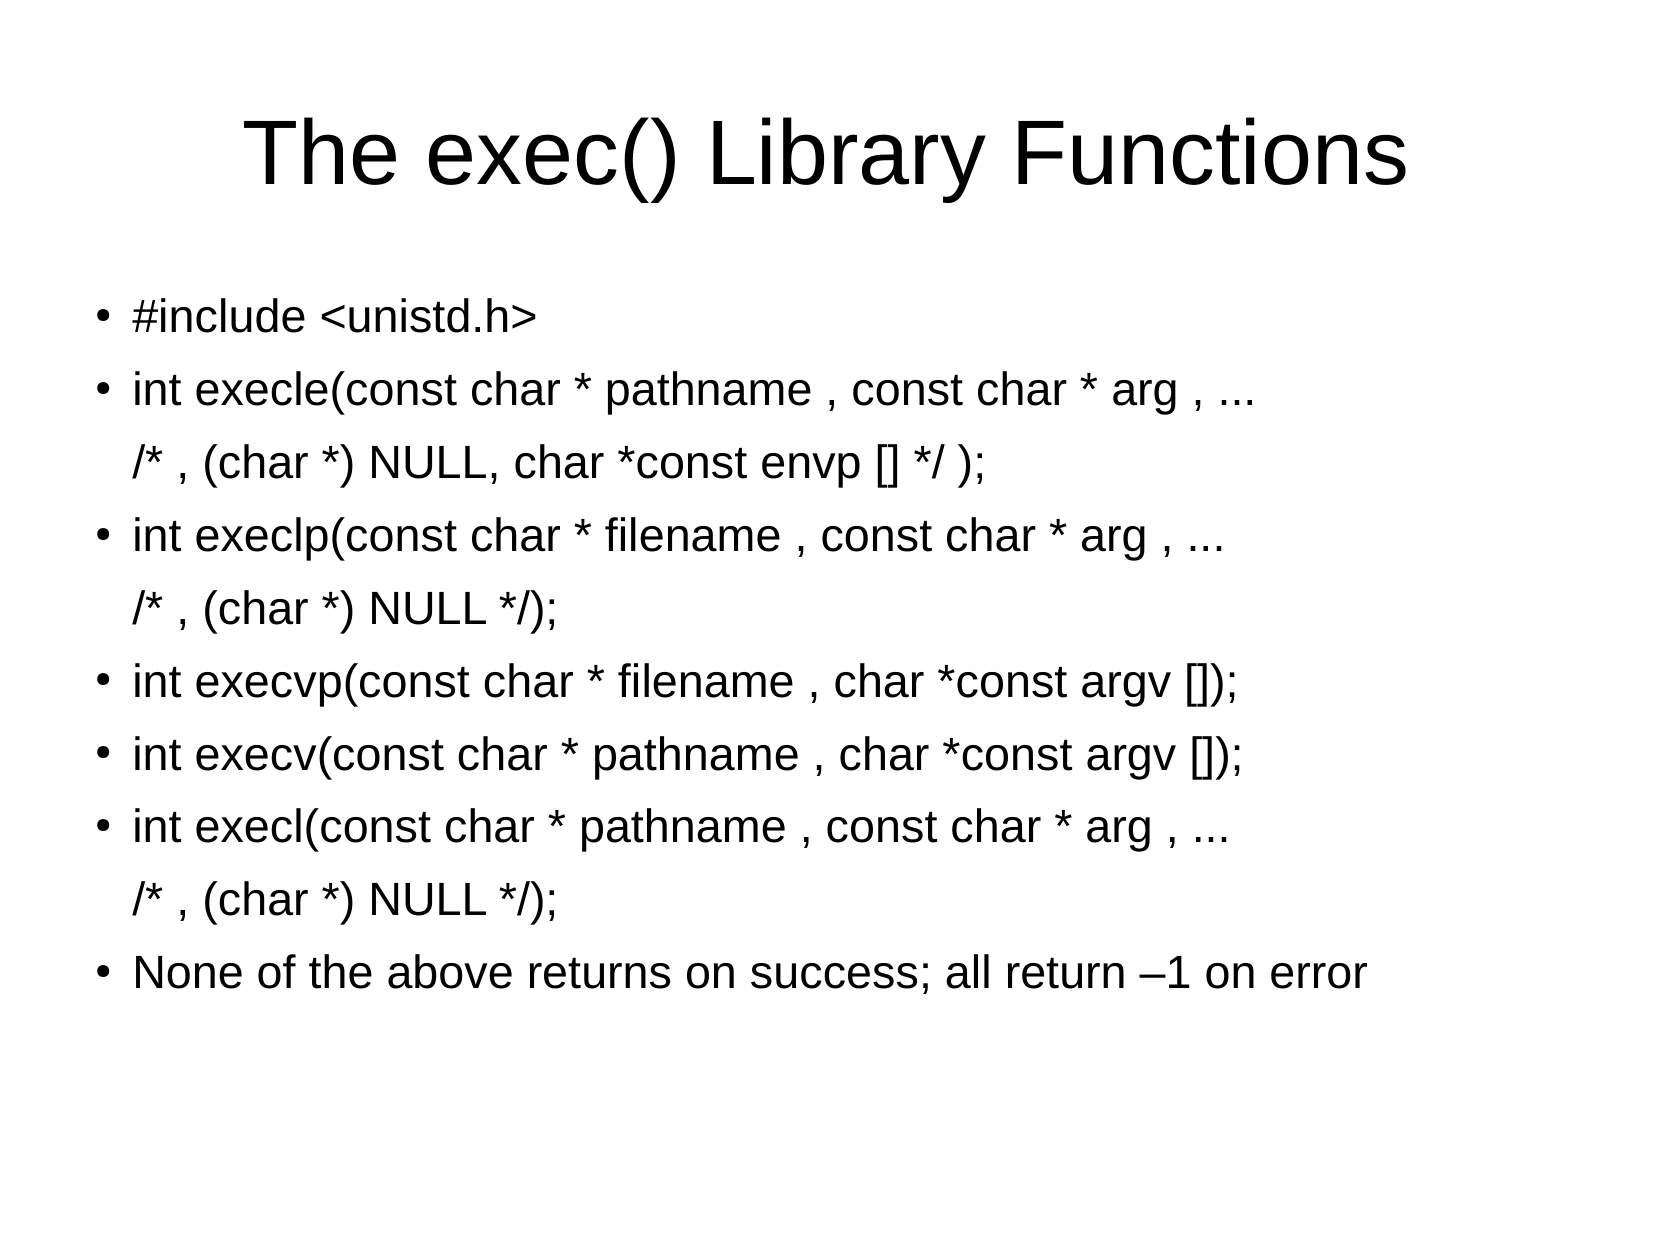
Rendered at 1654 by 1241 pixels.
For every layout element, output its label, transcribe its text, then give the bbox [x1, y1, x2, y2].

list #include <unistd.h> int execle(const char * pathname , const char * arg , ... /* , (char *) NULL, char *const envp [] */ ); int execlp(const char * filename , const char * arg , ... /* , (char *) NULL */); int execvp(const char * filename , char *const argv []); int execv(const char * pathname , char *const argv []); int execl(const char * pathname , const char * arg , ... /* , (char *) NULL */); None of the above returns on success; all return –1 on error [82, 290, 1571, 1010]
title The exec() Library Functions [82, 49, 1571, 257]
